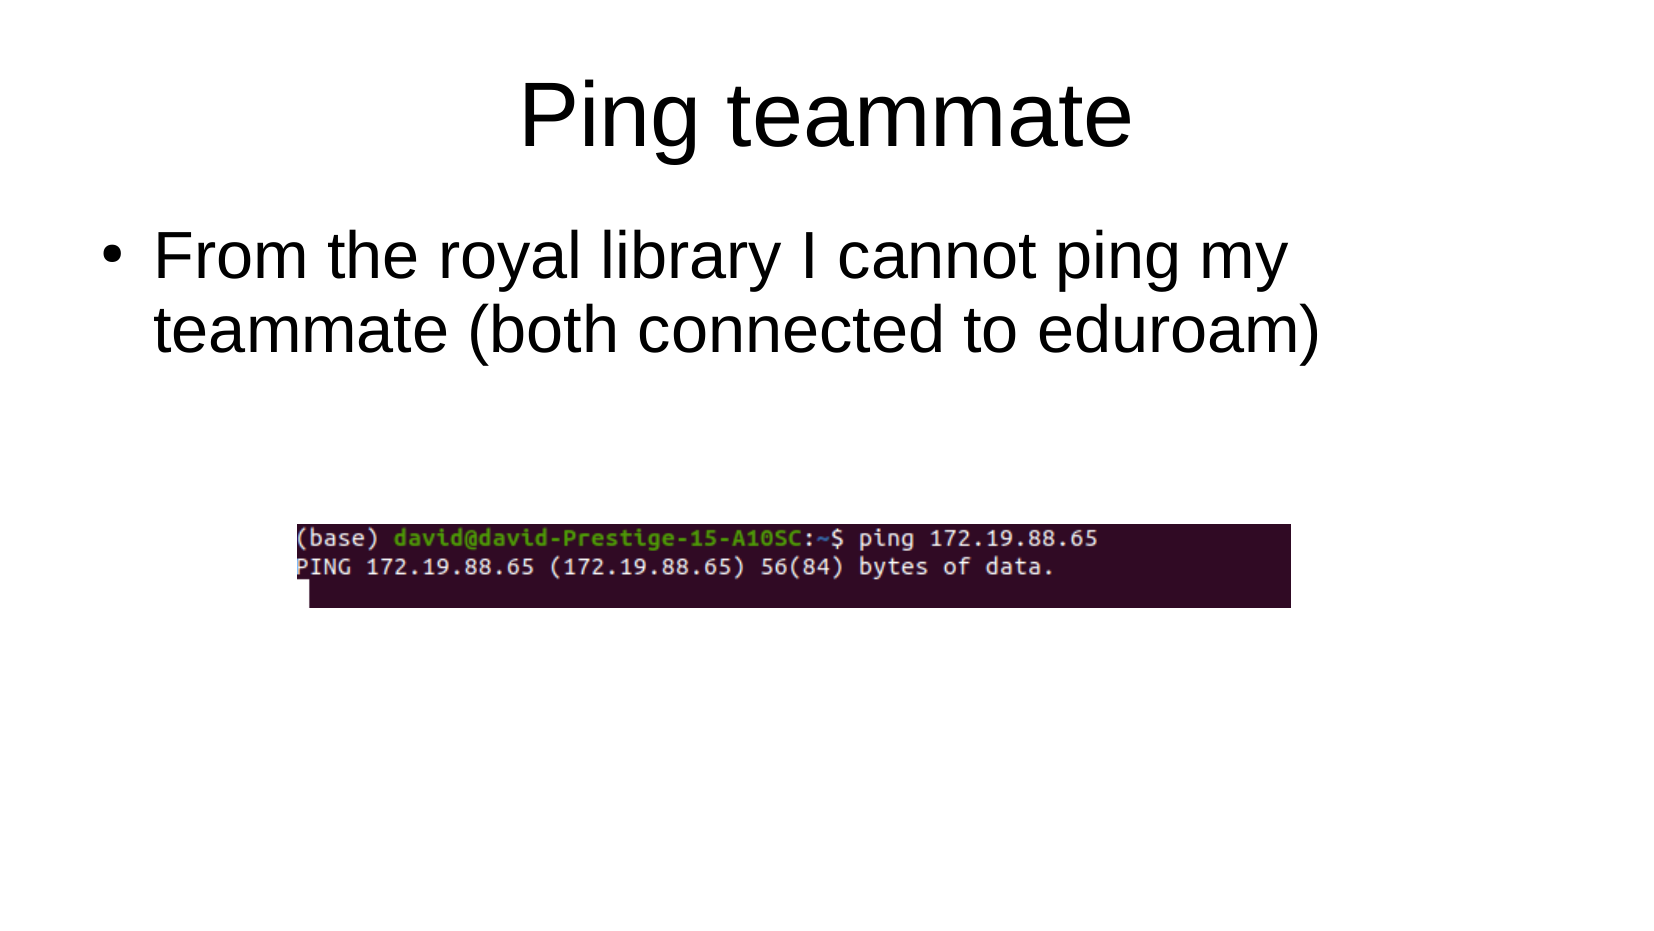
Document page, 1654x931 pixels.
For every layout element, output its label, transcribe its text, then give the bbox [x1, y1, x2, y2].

title Ping teammate [82, 37, 1571, 193]
list From the royal library I cannot ping my teammate (both connected to eduroam) [82, 217, 1571, 758]
picture [297, 524, 1291, 608]
